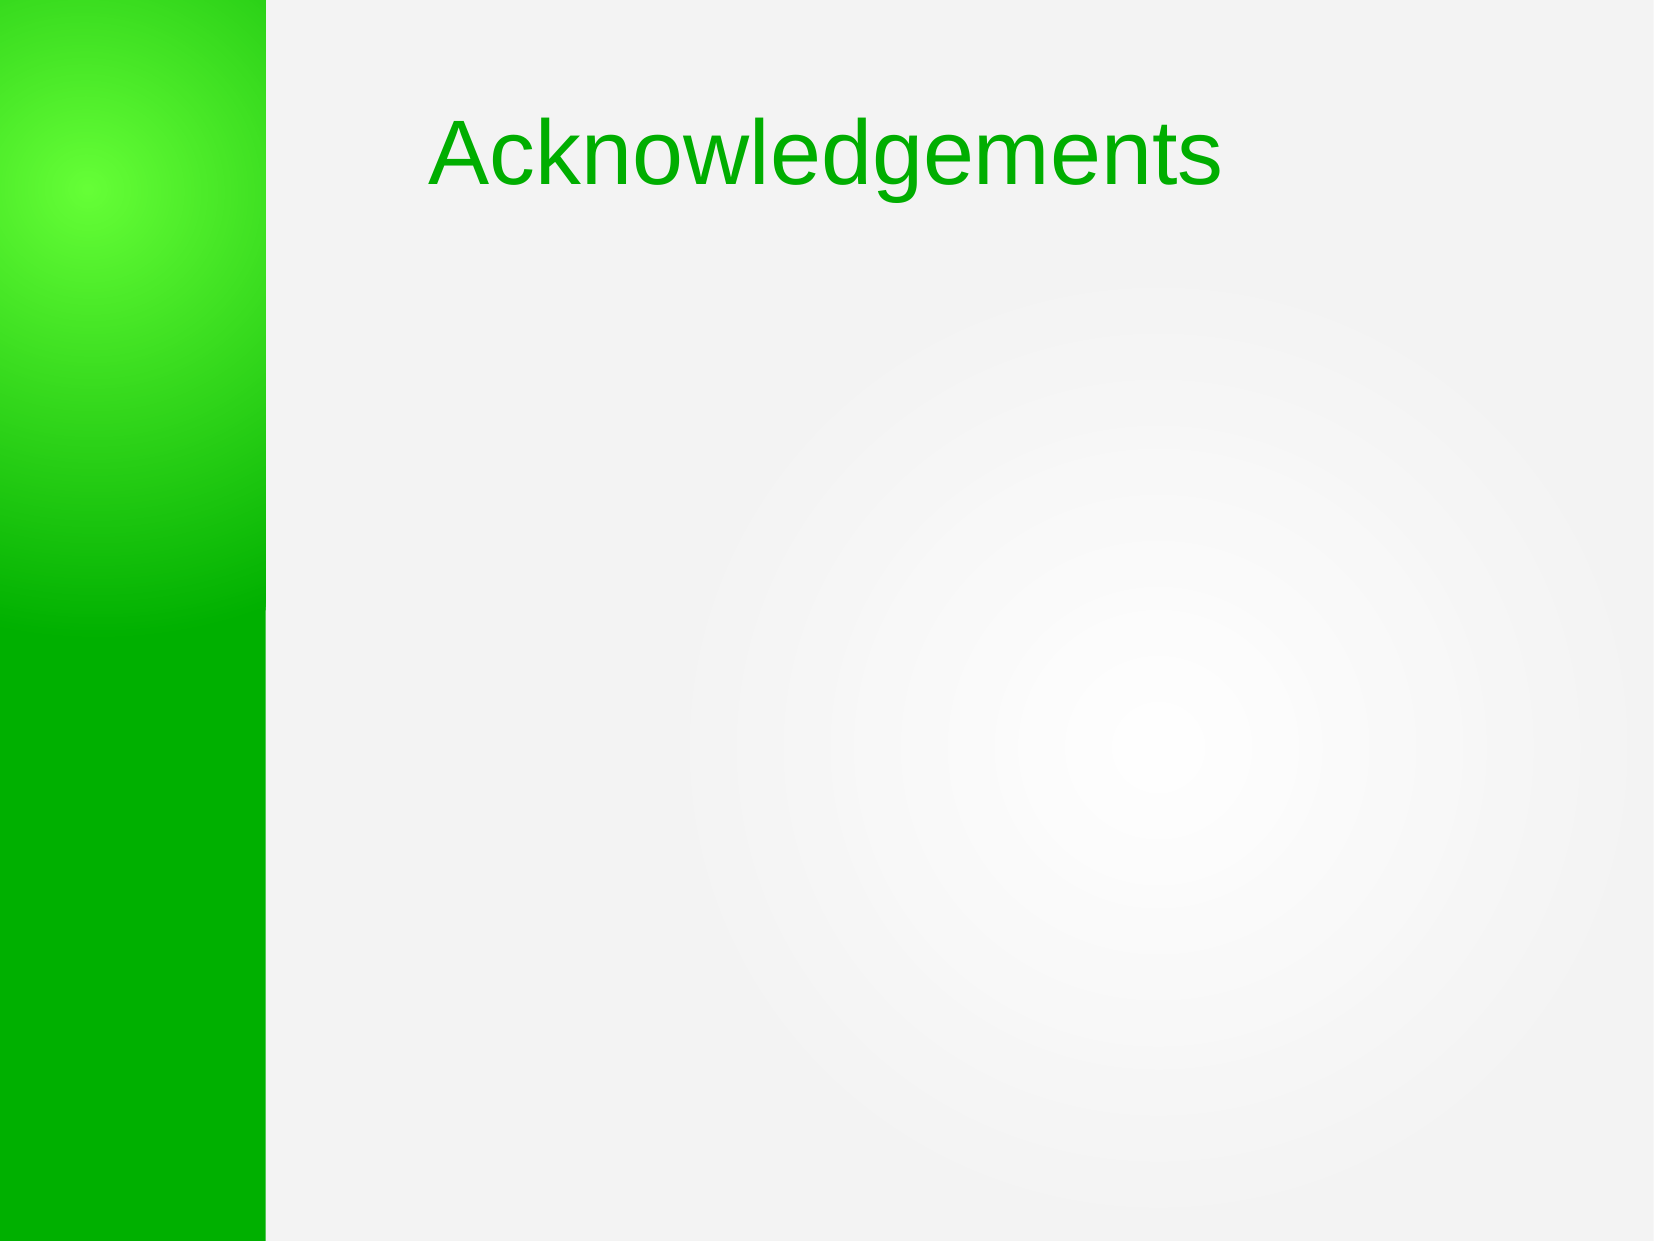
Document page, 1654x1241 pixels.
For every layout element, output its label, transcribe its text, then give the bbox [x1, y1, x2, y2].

title Acknowledgements [82, 49, 1571, 257]
